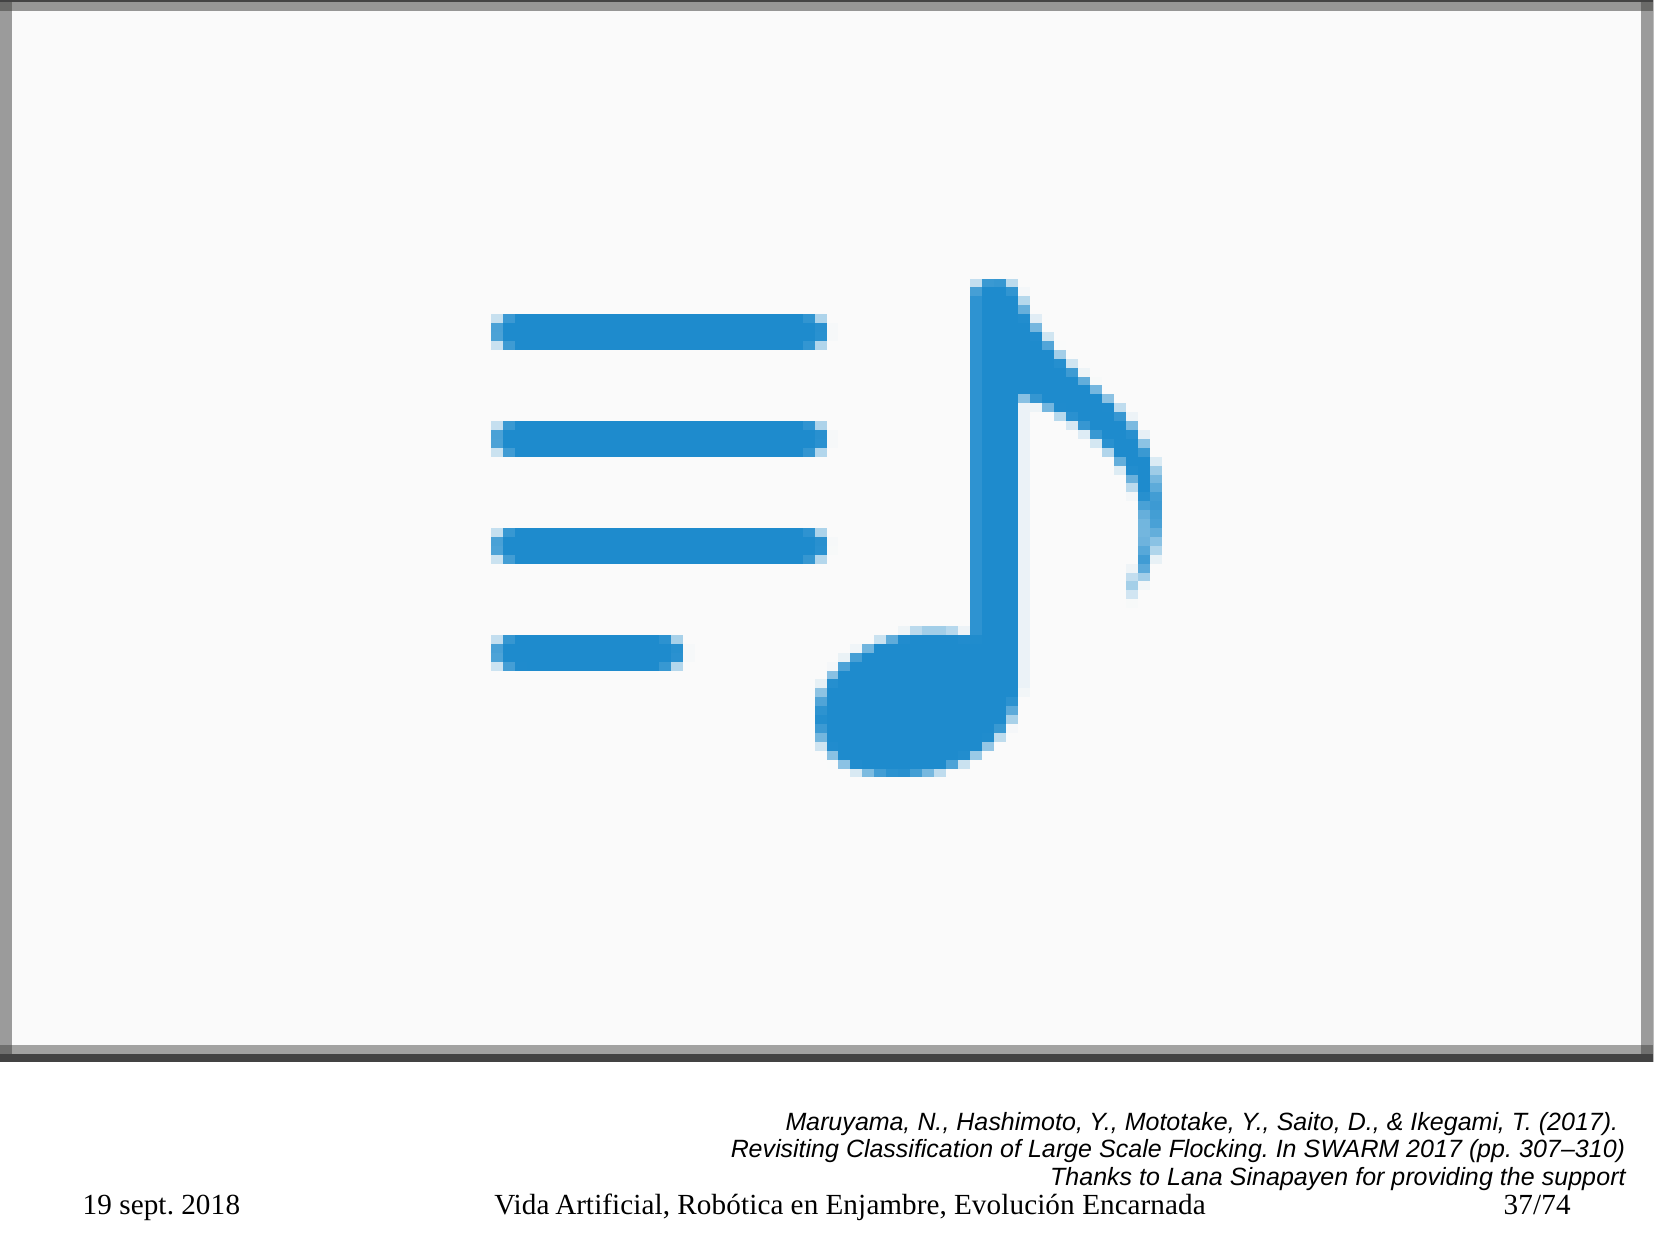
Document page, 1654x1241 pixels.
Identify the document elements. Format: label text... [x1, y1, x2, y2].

text_box Maruyama, N., Hashimoto, Y., Mototake, Y., Saito, D., & Ikegami, T. (2017). Revisiting Classification of Large Scale Flocking. In SWARM 2017 (pp. 307–310) Thanks to Lana Sinapayen for providing the support [177, 1099, 1642, 1199]
text_box [0, 0, 1654, 1063]
text_box Spot Robot, Boston Dynamics https://www.youtube.com/watch?v=M8YjvHYbZ9w [1289, 1121, 1654, 1192]
